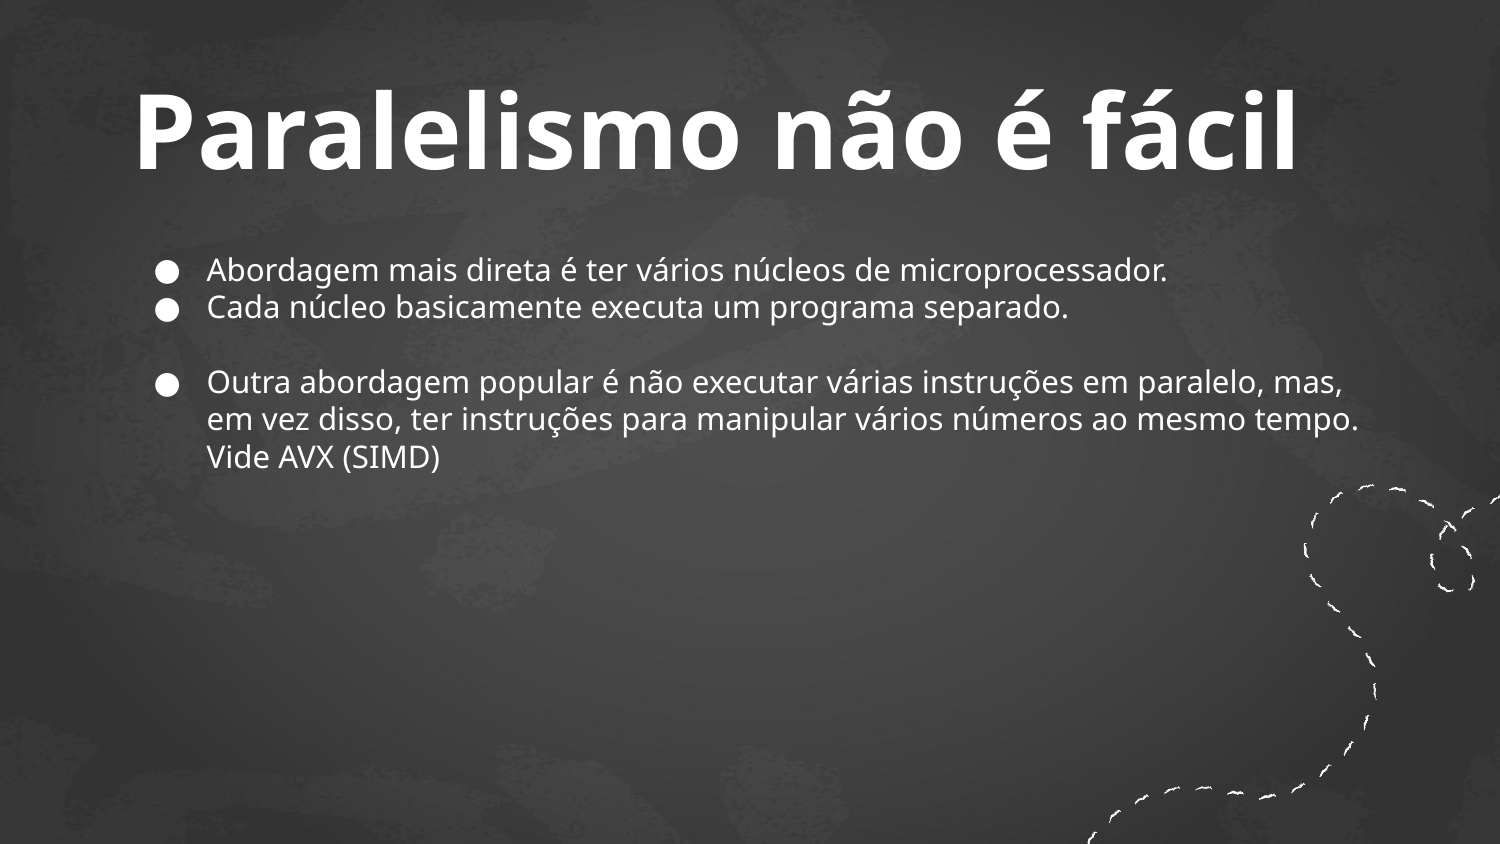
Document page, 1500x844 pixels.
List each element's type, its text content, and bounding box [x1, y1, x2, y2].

title Paralelismo não é fácil [116, 88, 1384, 167]
list Abordagem mais direta é ter vários núcleos de microprocessador. Cada núcleo basicamente executa um programa separado. Outra abordagem popular é não executar várias instruções em paralelo, mas, em vez disso, ter instruções para manipular vários números ao mesmo tempo. Vide AVX (SIMD) [116, 234, 1384, 755]
picture [0, 0, 1500, 844]
